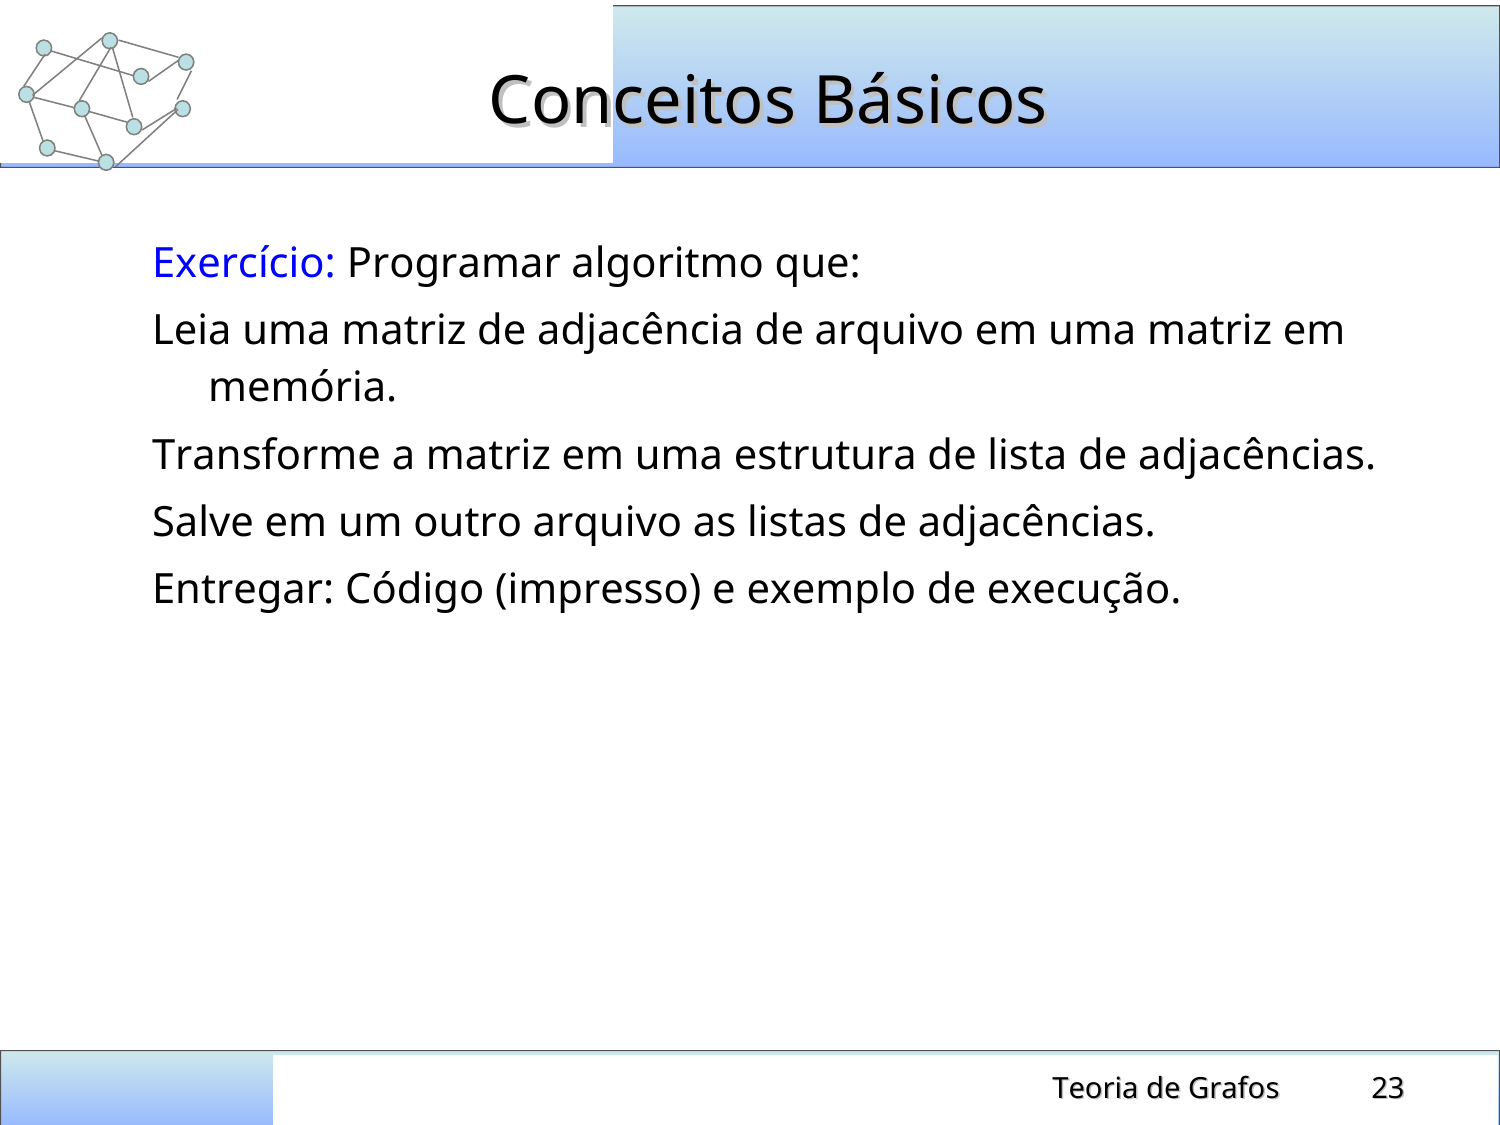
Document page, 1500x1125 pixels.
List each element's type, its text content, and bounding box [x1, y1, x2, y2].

list Exercício: Programar algoritmo que: Leia uma matriz de adjacência de arquivo em uma matriz em memória. Transforme a matriz em uma estrutura de lista de adjacências. Salve em um outro arquivo as listas de adjacências. Entregar: Código (impresso) e exemplo de execução. [137, 224, 1413, 633]
title Conceitos Básicos [237, 34, 1300, 161]
